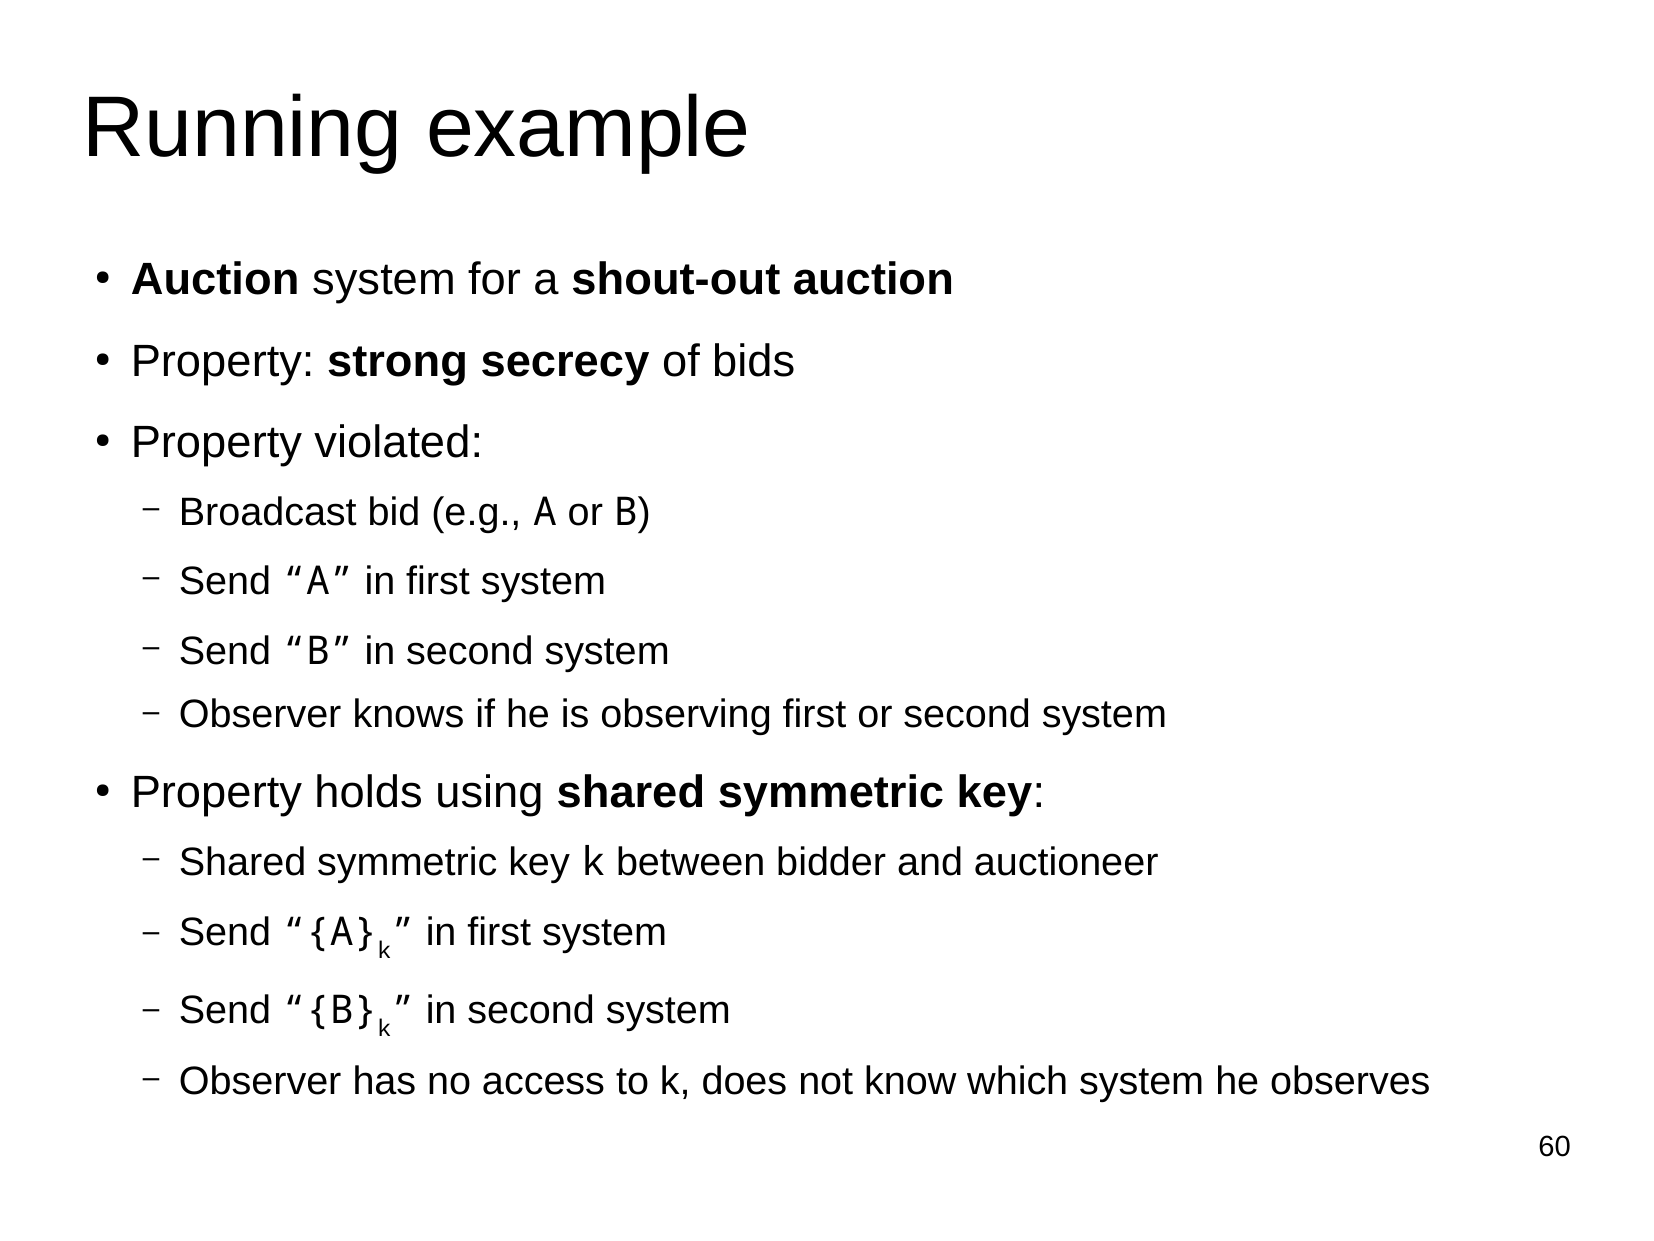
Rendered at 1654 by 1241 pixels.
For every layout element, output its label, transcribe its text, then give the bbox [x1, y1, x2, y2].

list Auction system for a shout-out auction Property: strong secrecy of bids Property violated: Broadcast bid (e.g., A or B) Send “A” in first system Send “B” in second system Observer knows if he is observing first or second system Property holds using shared symmetric key: Shared symmetric key k between bidder and auctioneer Send “{A}k” in first system Send “{B}k” in second system Observer has no access to k, does not know which system he observes [82, 253, 1571, 1118]
title Running example [82, 49, 1571, 204]
